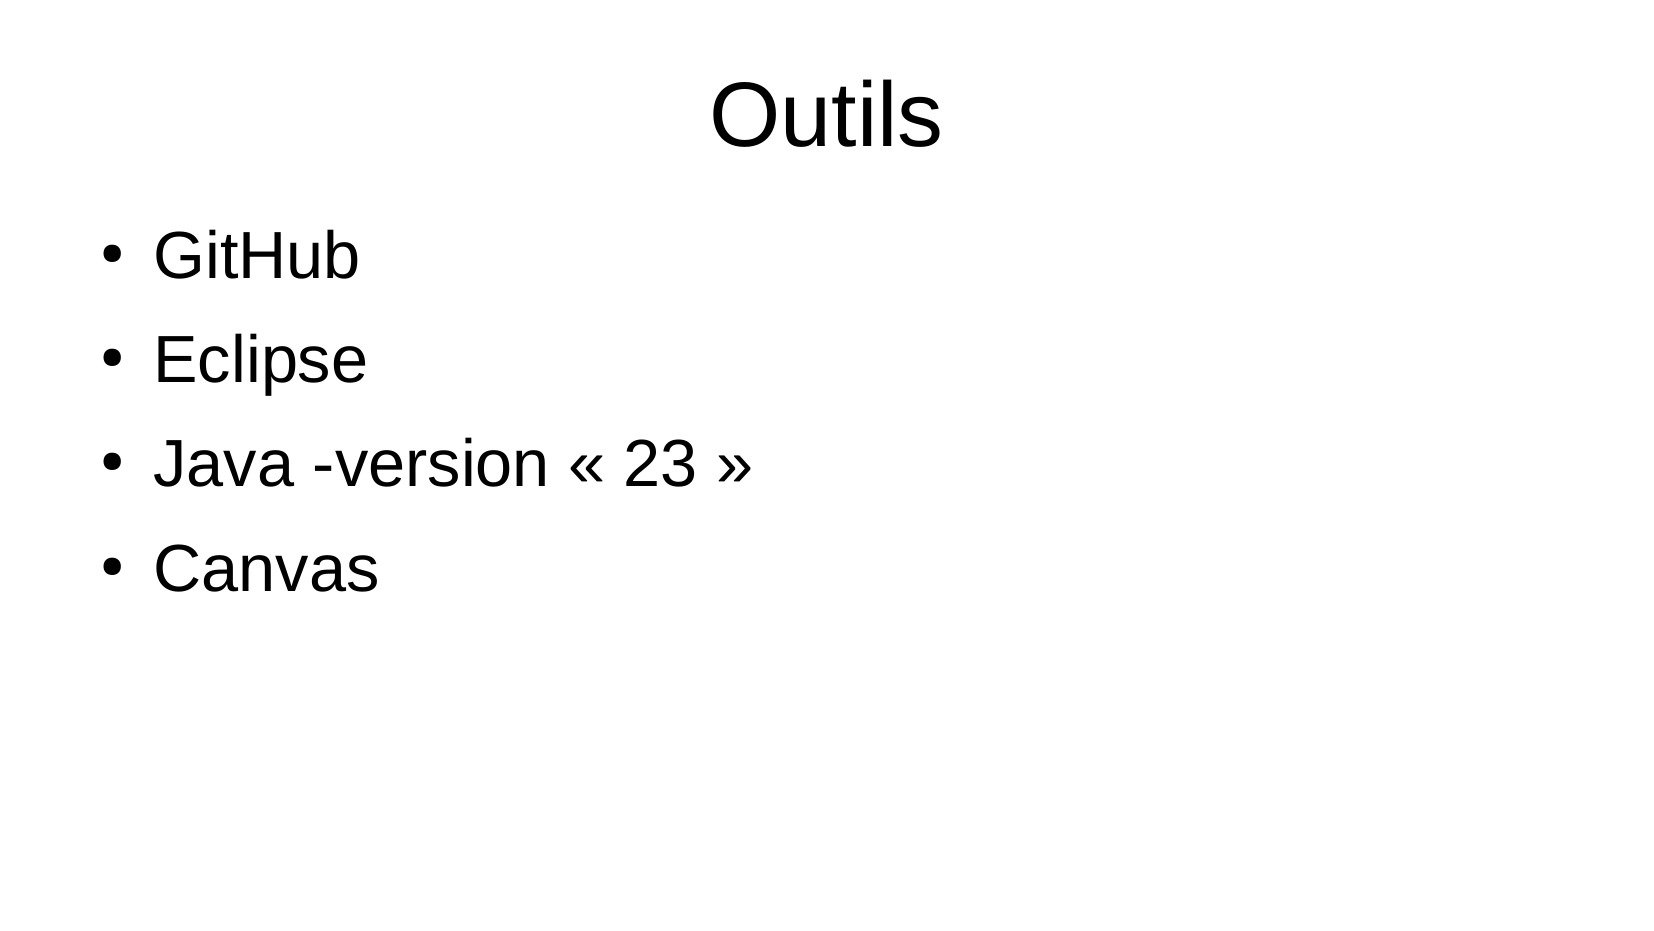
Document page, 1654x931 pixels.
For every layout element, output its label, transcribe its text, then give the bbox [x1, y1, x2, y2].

list GitHub Eclipse Java -version « 23 » Canvas [82, 217, 1571, 758]
title Outils [82, 37, 1571, 193]
